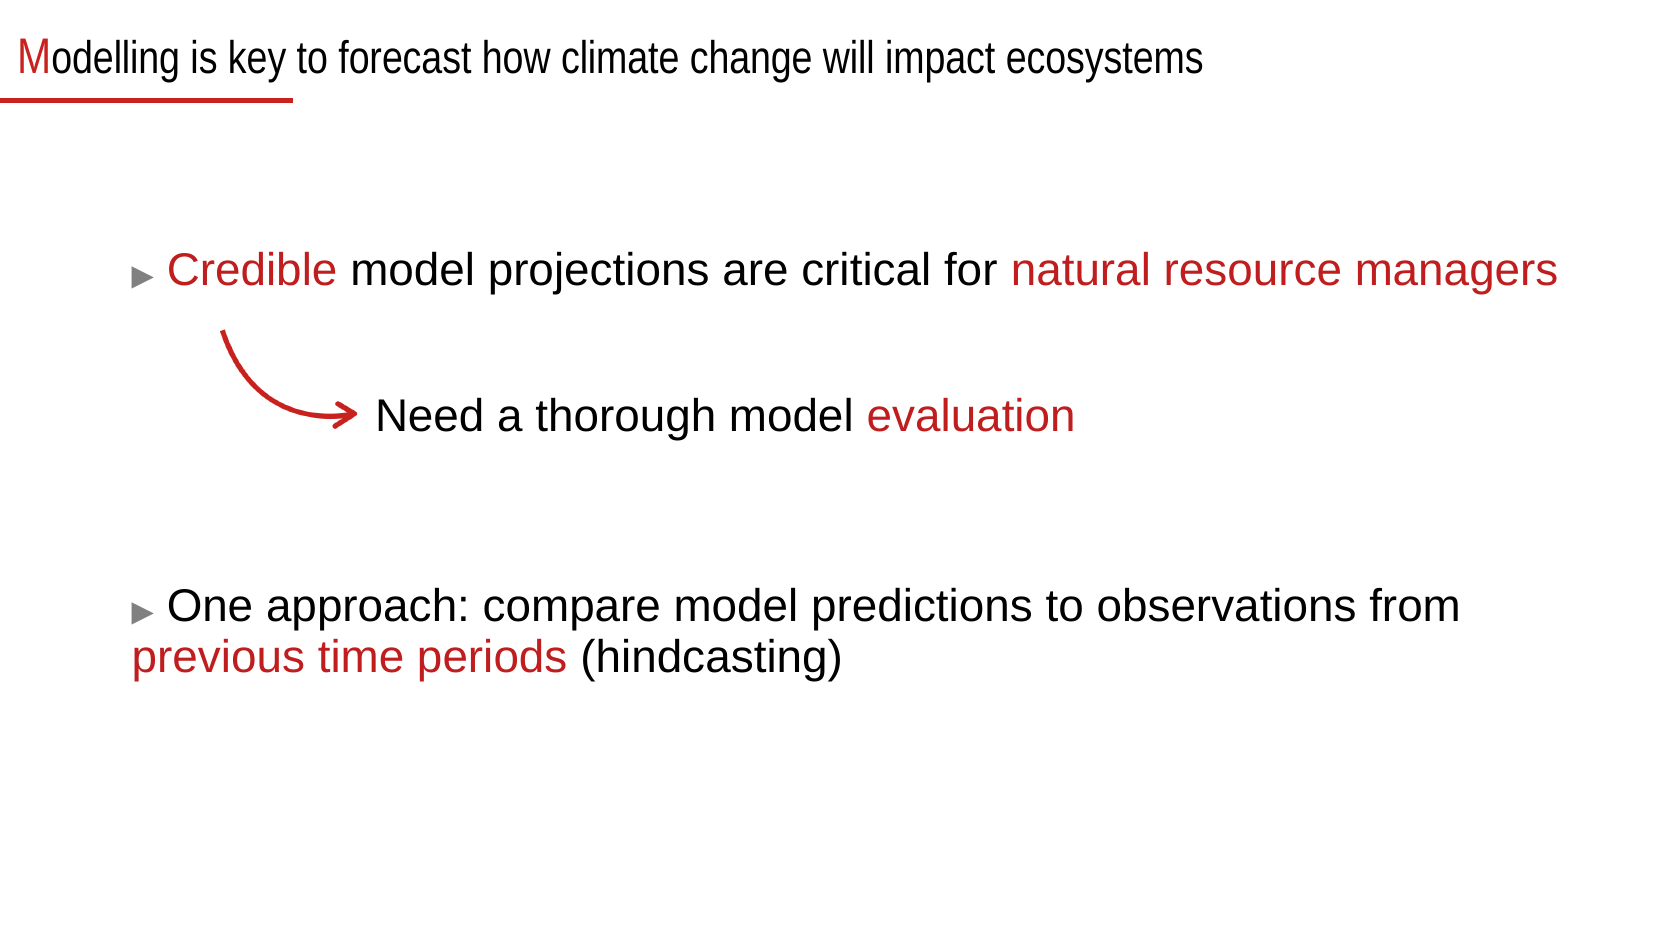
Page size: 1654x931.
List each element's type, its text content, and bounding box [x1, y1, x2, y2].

text_box Need a thorough model evaluation [360, 382, 1152, 449]
text_box Modelling is key to forecast how climate change will impact ecosystems [2, 0, 1652, 120]
text_box ▶ Credible model projections are critical for natural resource managers ▶ One approach: compare model predictions to observations from previous time periods (hindcasting) [116, 236, 1623, 931]
picture [133, 254, 437, 455]
